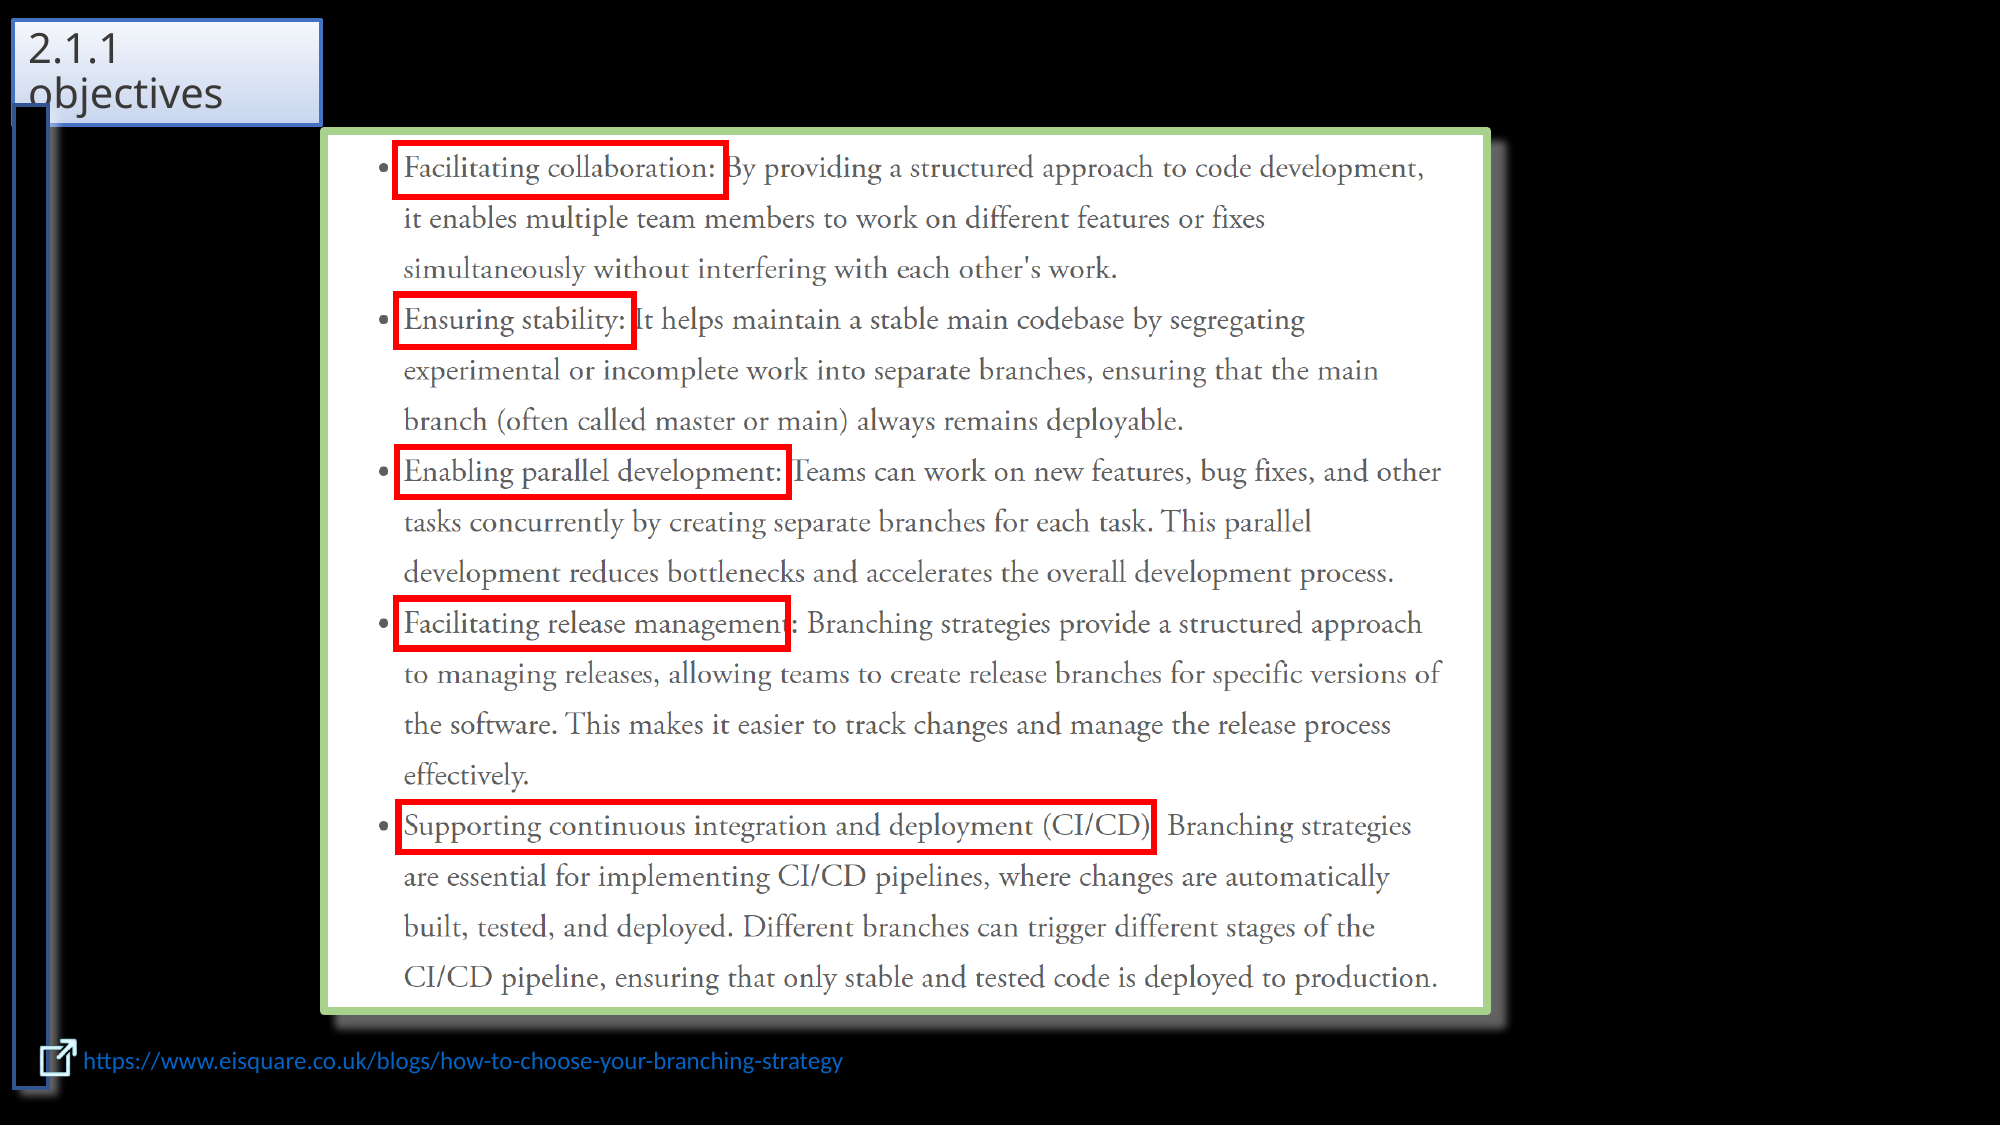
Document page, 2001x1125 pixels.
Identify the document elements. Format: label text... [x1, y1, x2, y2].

title 2.1.1 objectives [13, 20, 322, 81]
picture [328, 134, 1483, 1008]
text_box [14, 105, 49, 1088]
text_box https://www.eisquare.co.uk/blogs/how-to-choose-your-branching-strategy [68, 1037, 860, 1082]
picture [35, 1034, 81, 1081]
